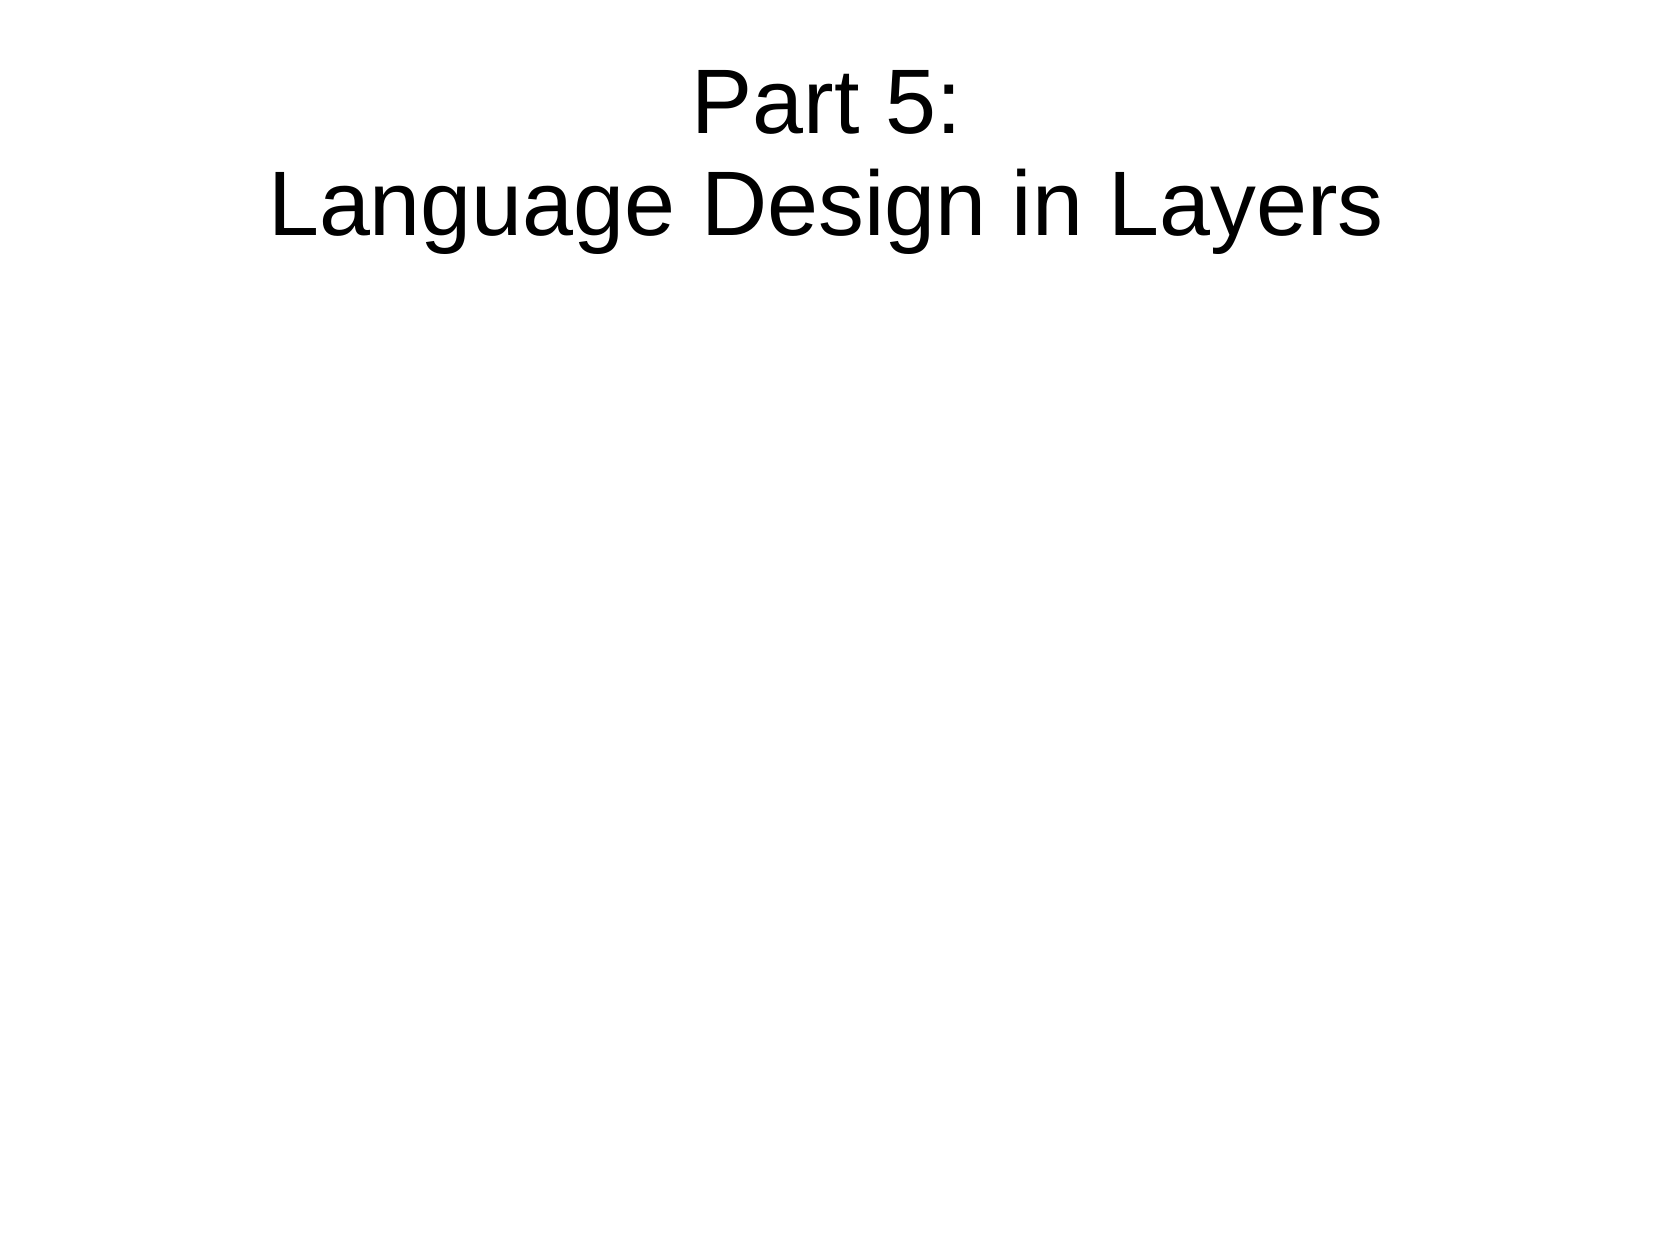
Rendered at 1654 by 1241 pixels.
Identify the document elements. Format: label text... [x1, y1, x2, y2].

title Part 5: Language Design in Layers [82, 49, 1571, 257]
